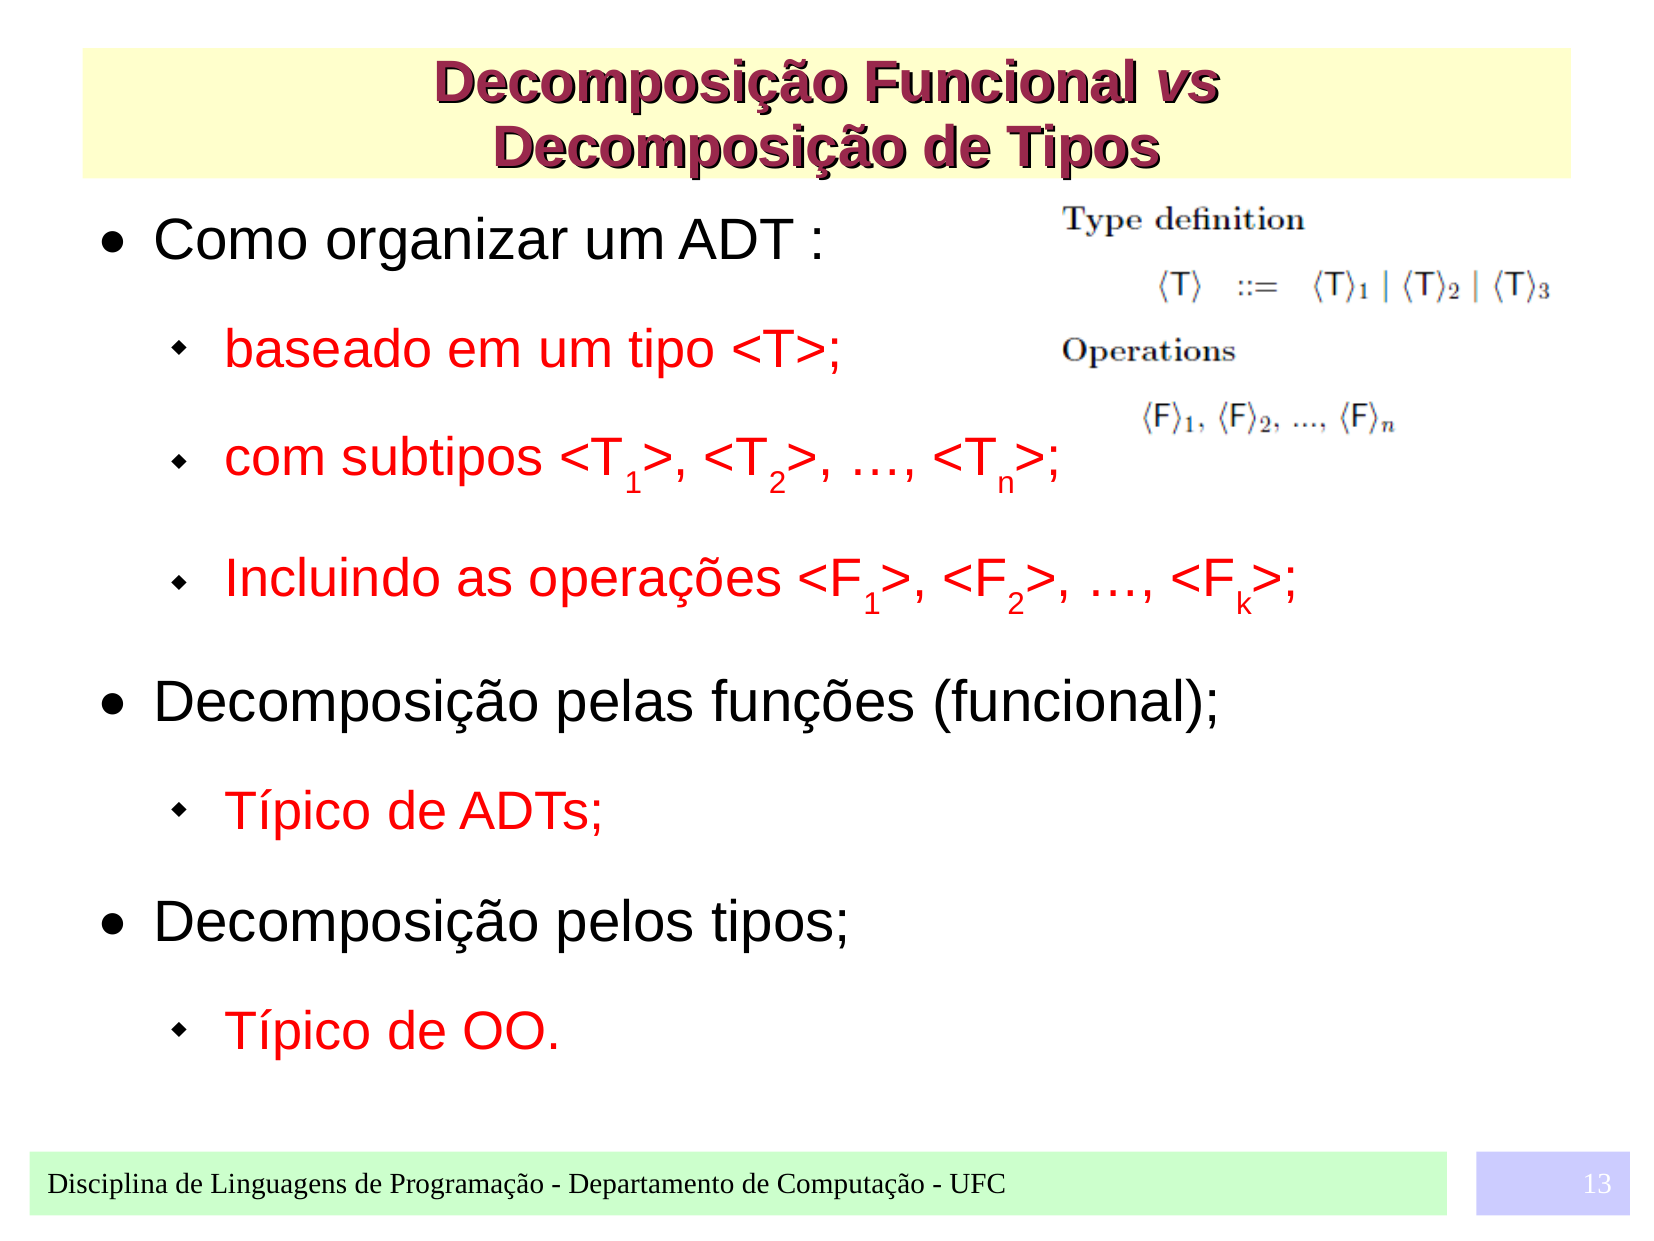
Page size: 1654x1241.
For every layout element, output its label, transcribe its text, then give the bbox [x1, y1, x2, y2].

title Decomposição Funcional vs Decomposição de Tipos [82, 48, 1571, 179]
list Como organizar um ADT : baseado em um tipo <T>; com subtipos <T1>, <T2>, …, <Tn>; Incluindo as operações <F1>, <F2>, …, <Fk>; Decomposição pelas funções (funcional); Típico de ADTs; Decomposição pelos tipos; Típico de OO. [82, 206, 1571, 1137]
picture [1062, 196, 1567, 443]
